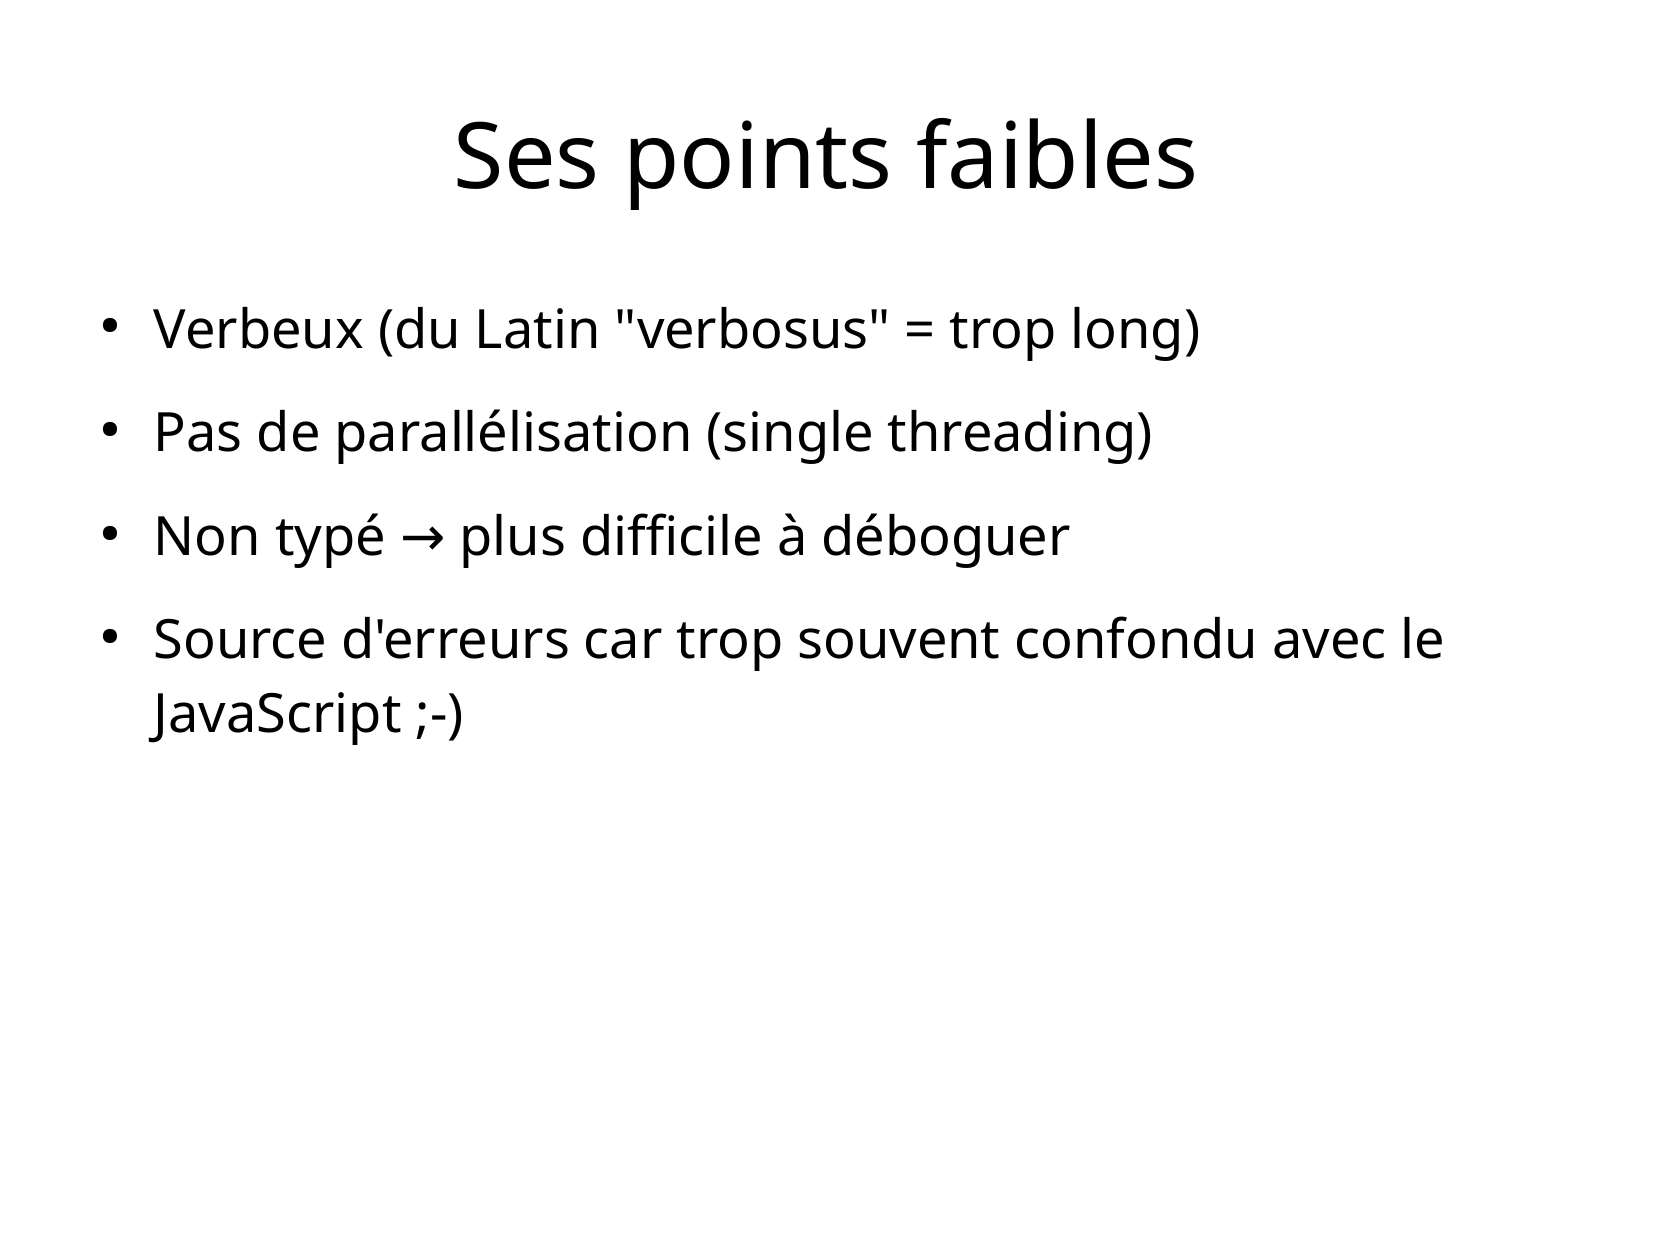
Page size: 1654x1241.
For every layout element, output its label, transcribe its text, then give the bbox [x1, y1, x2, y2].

title Ses points faibles [82, 49, 1571, 257]
list Verbeux (du Latin "verbosus" = trop long) Pas de parallélisation (single threading) Non typé → plus difficile à déboguer Source d'erreurs car trop souvent confondu avec le JavaScript ;-) [82, 290, 1571, 1010]
